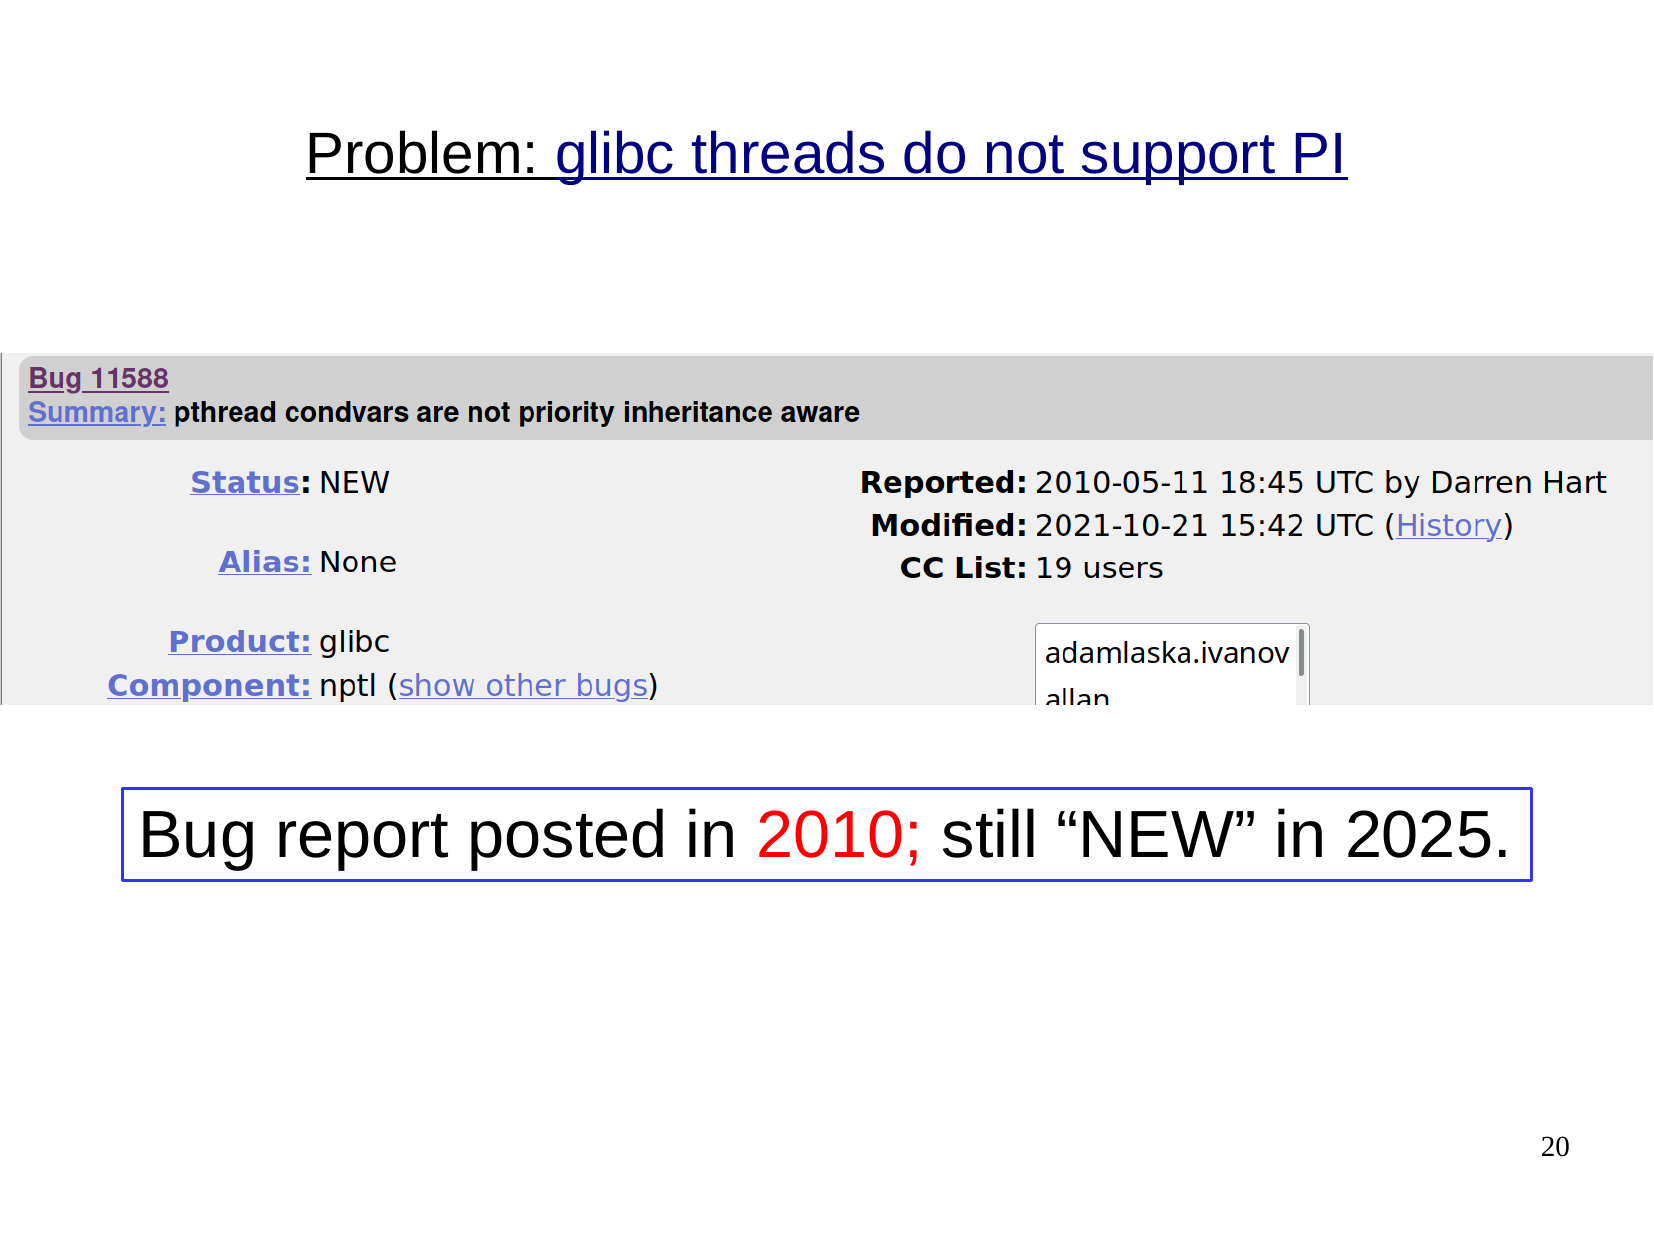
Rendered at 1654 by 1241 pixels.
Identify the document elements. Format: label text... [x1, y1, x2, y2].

text_box Bug report posted in 2010; still “NEW” in 2025. [122, 788, 1532, 881]
title Problem: glibc threads do not support PI [82, 50, 1571, 258]
picture [0, 353, 1653, 705]
